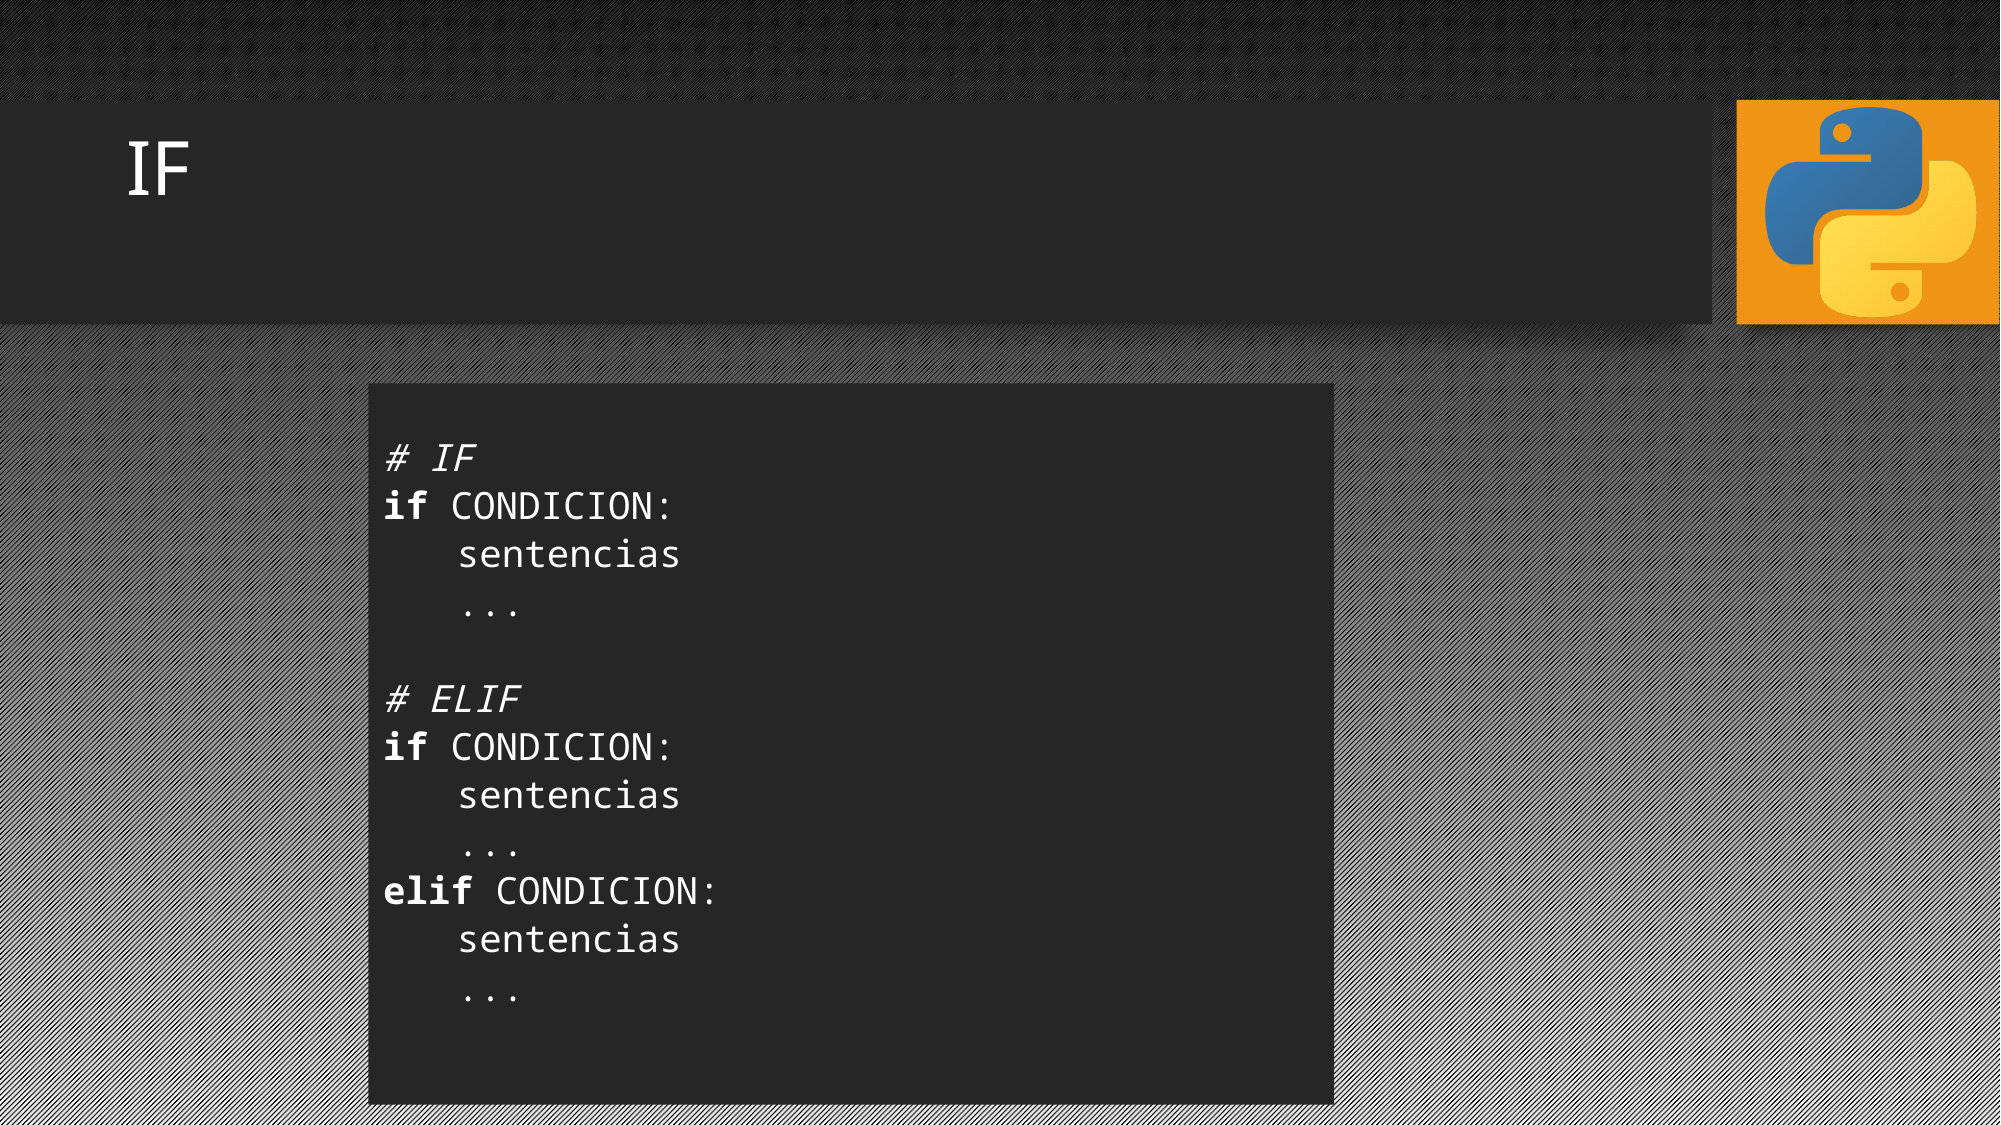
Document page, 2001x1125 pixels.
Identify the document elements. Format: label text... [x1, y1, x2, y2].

list [1335, 383, 1879, 1078]
list [111, 383, 368, 1078]
title IF [111, 123, 1689, 301]
picture [0, 0, 2000, 1125]
text_box # IF if CONDICION: sentencias ... # ELIF if CONDICION: sentencias ... elif CONDICION: sentencias ... [368, 383, 1335, 1105]
picture [1765, 107, 1977, 318]
